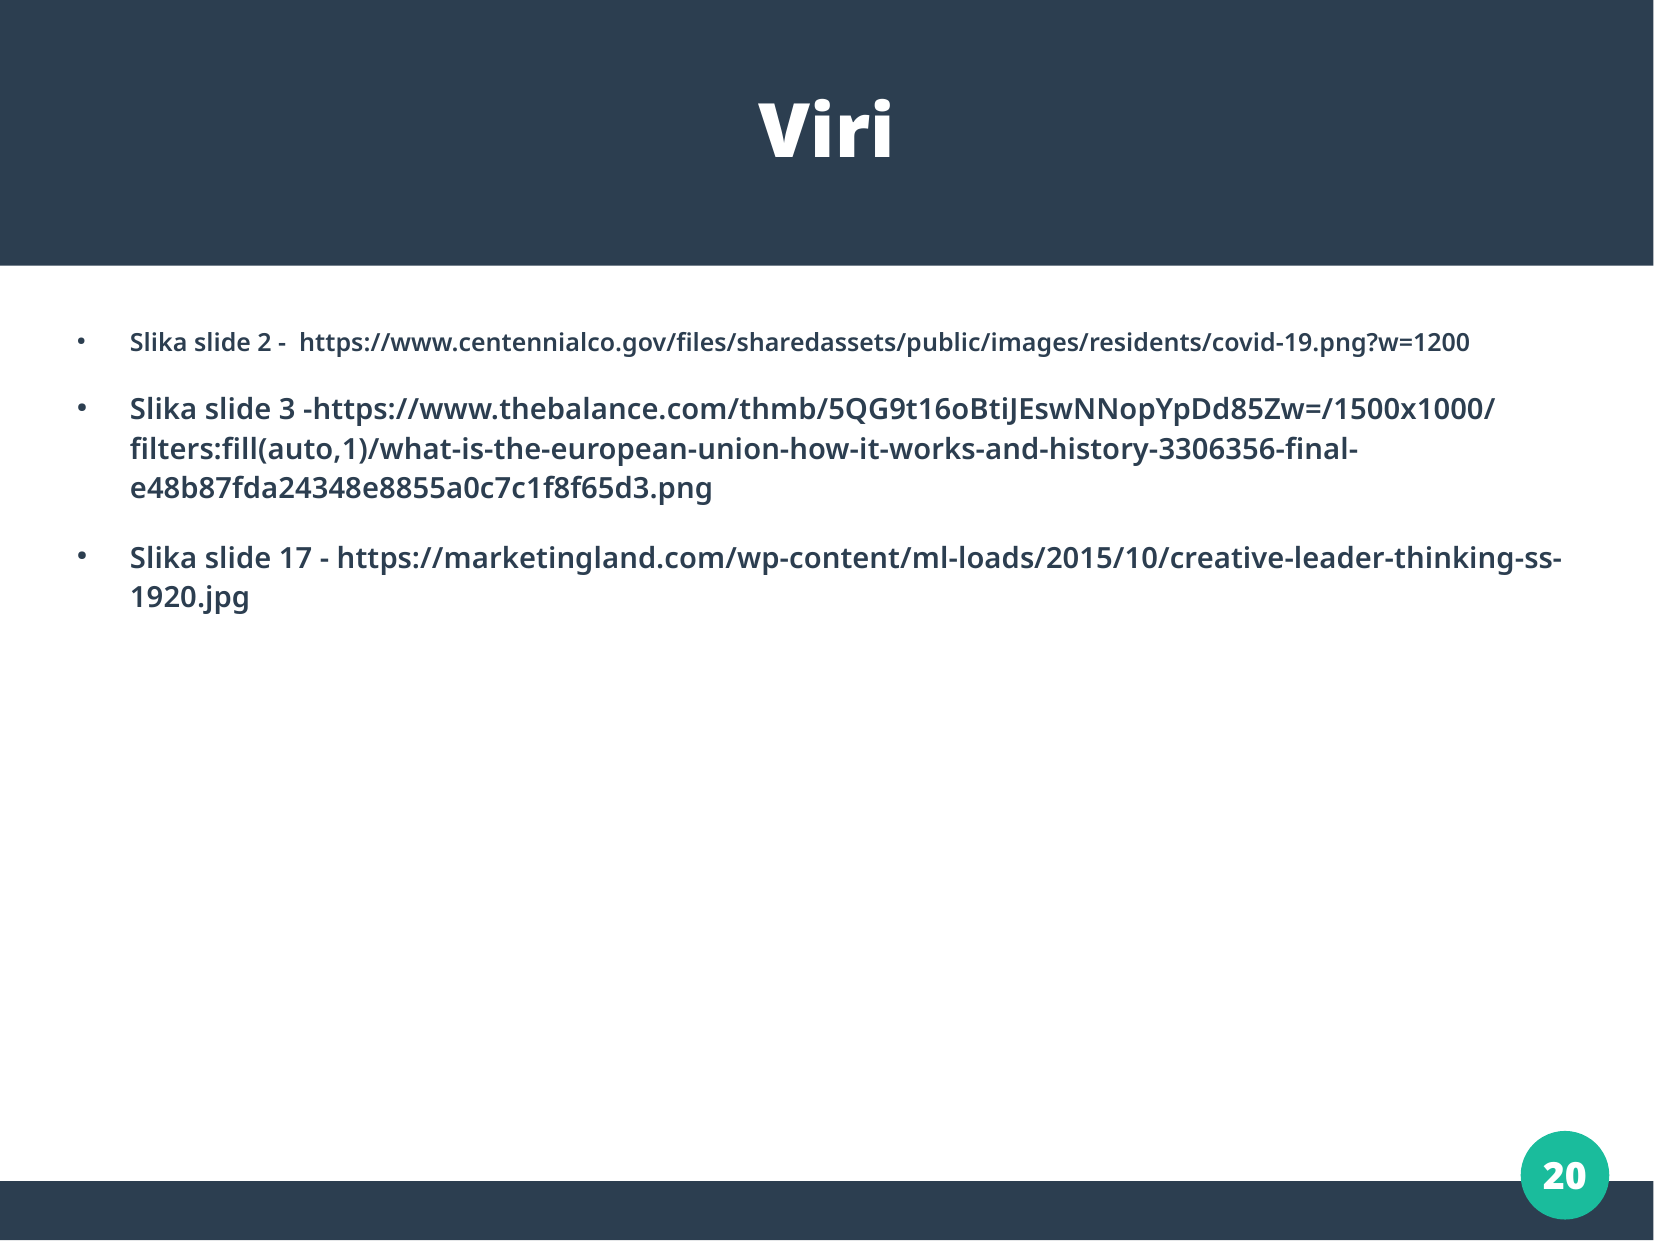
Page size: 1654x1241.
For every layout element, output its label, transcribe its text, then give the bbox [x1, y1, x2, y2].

list Slika slide 2 - https://www.centennialco.gov/files/sharedassets/public/images/residents/covid-19.png?w=1200 Slika slide 3 -https://www.thebalance.com/thmb/5QG9t16oBtiJEswNNopYpDd85Zw=/1500x1000/filters:fill(auto,1)/what-is-the-european-union-how-it-works-and-history-3306356-final-e48b87fda24348e8855a0c7c1f8f65d3.png Slika slide 17 - https://marketingland.com/wp-content/ml-loads/2015/10/creative-leader-thinking-ss-1920.jpg [59, 324, 1595, 1152]
title Viri [59, 49, 1595, 207]
